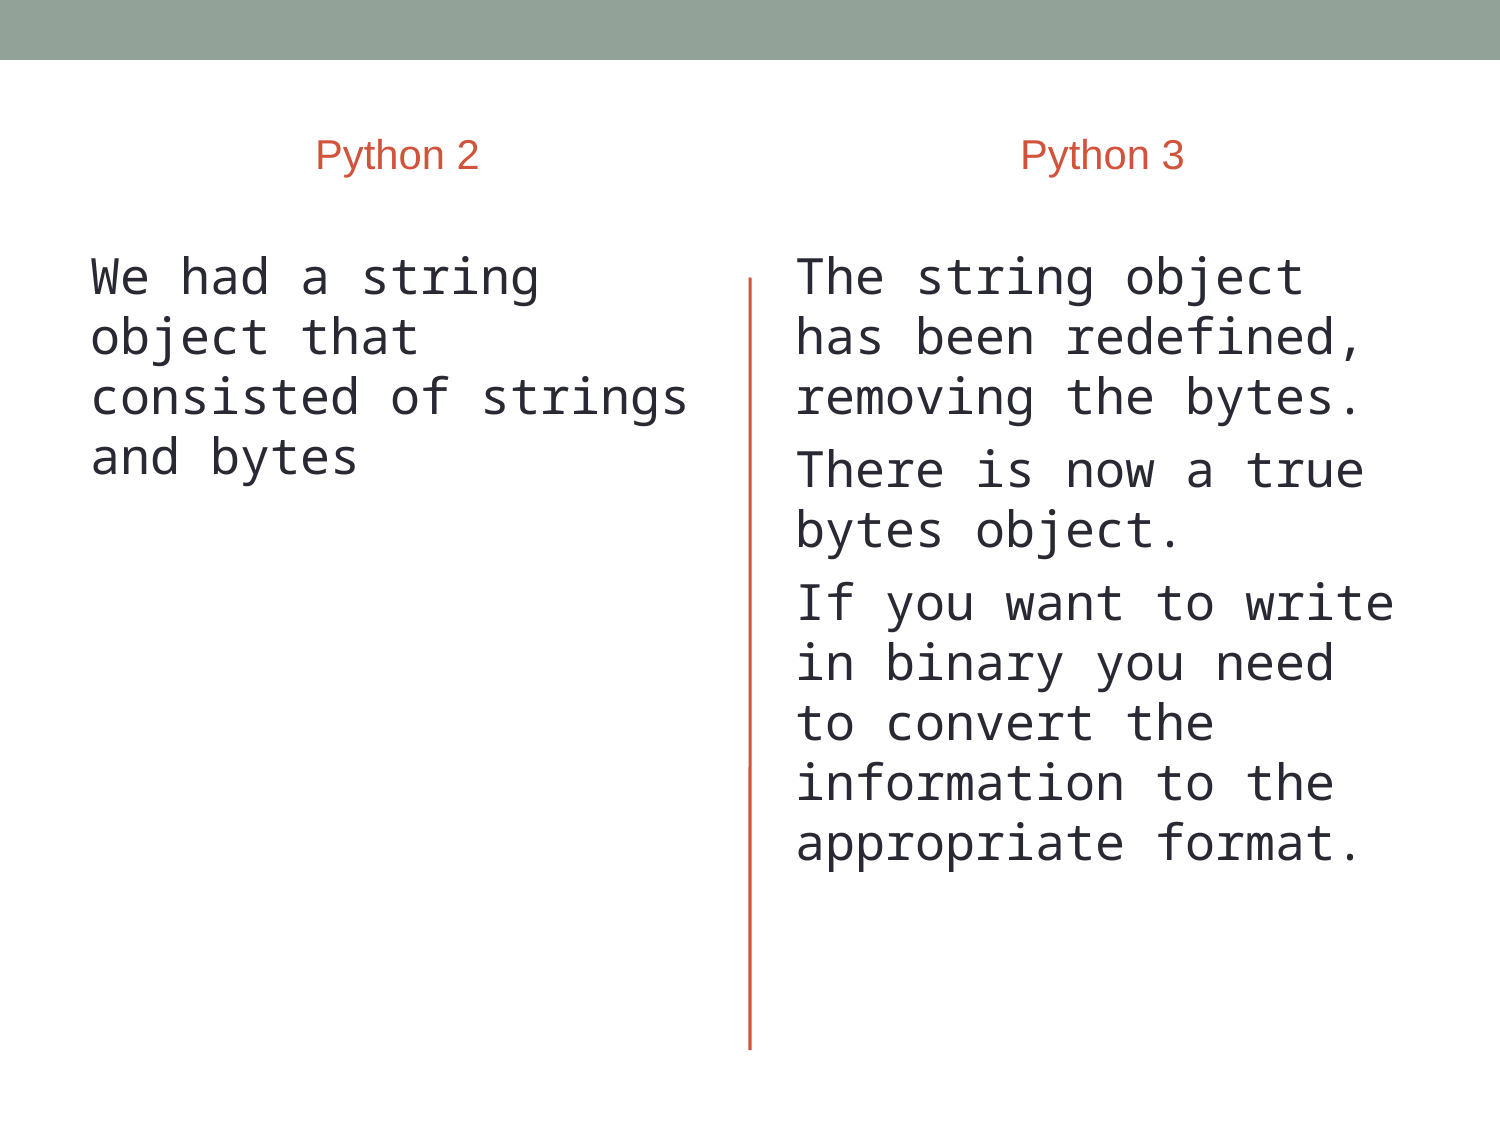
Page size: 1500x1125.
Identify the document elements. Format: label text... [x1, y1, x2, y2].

list We had a string object that consisted of strings and bytes [75, 237, 721, 1049]
list The string object has been redefined, removing the bytes. There is now a true bytes object. If you want to write in binary you need to convert the information to the appropriate format. [780, 237, 1426, 1049]
list Python 2 [75, 99, 721, 205]
list Python 3 [780, 99, 1426, 205]
